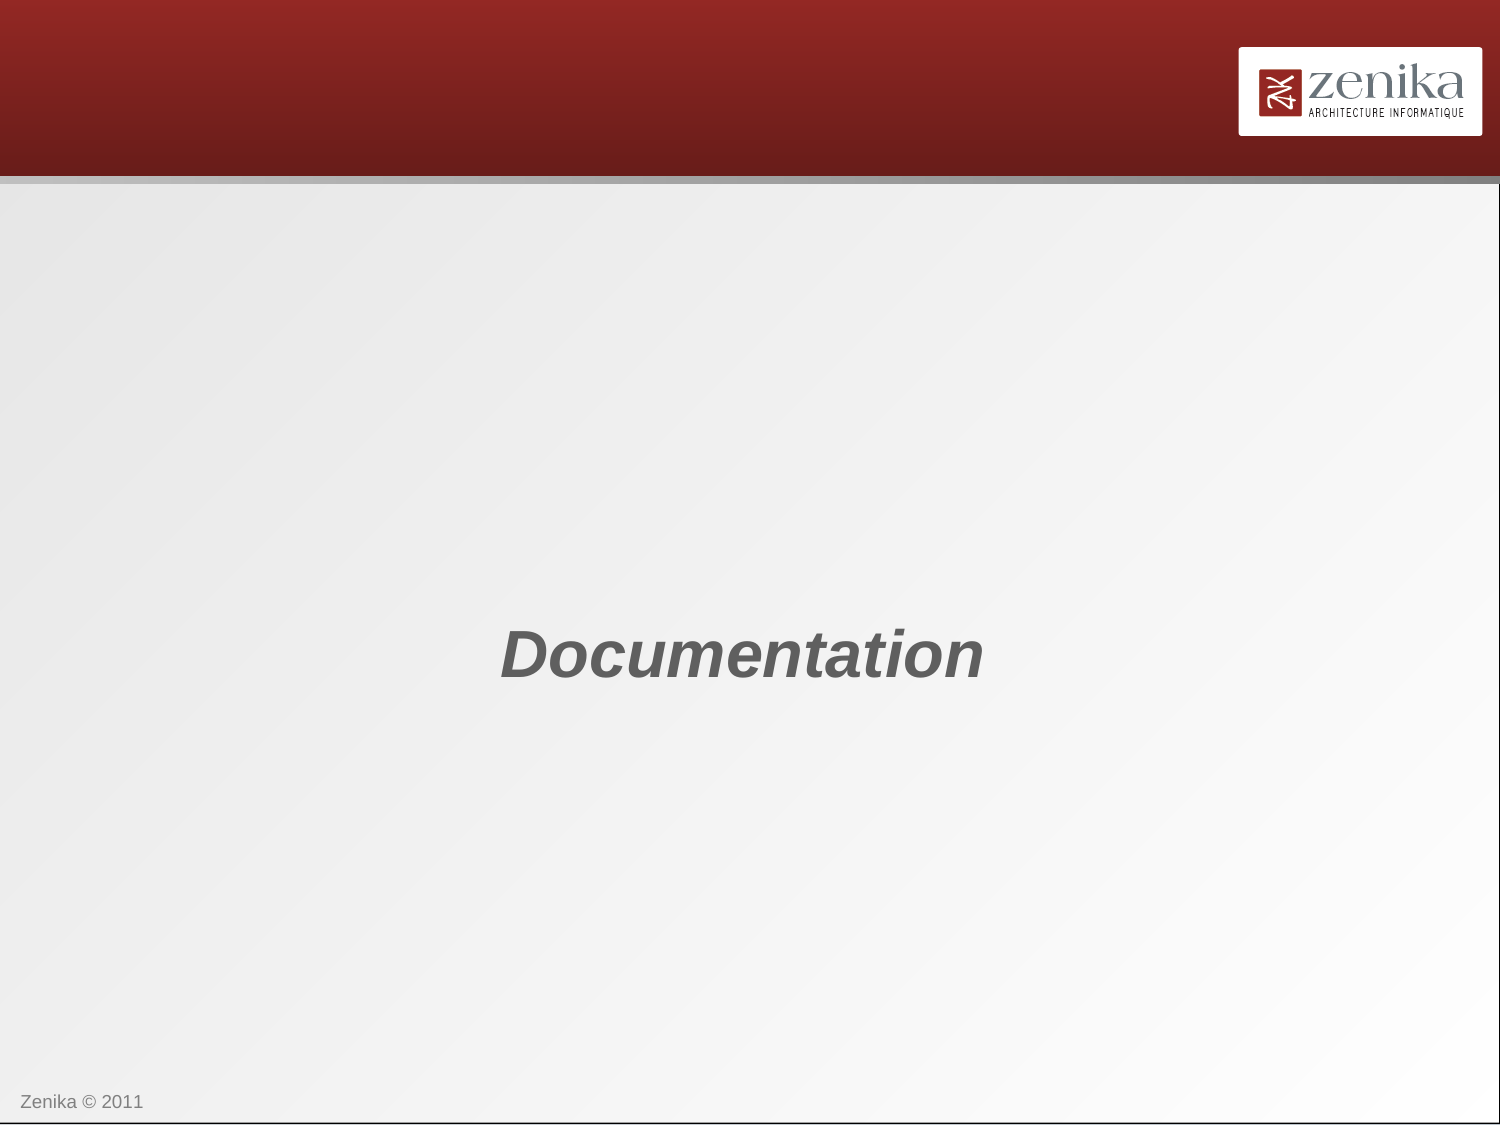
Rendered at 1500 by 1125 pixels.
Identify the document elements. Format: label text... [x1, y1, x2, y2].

text_box Documentation [50, 249, 1435, 1079]
picture [1257, 58, 1464, 125]
